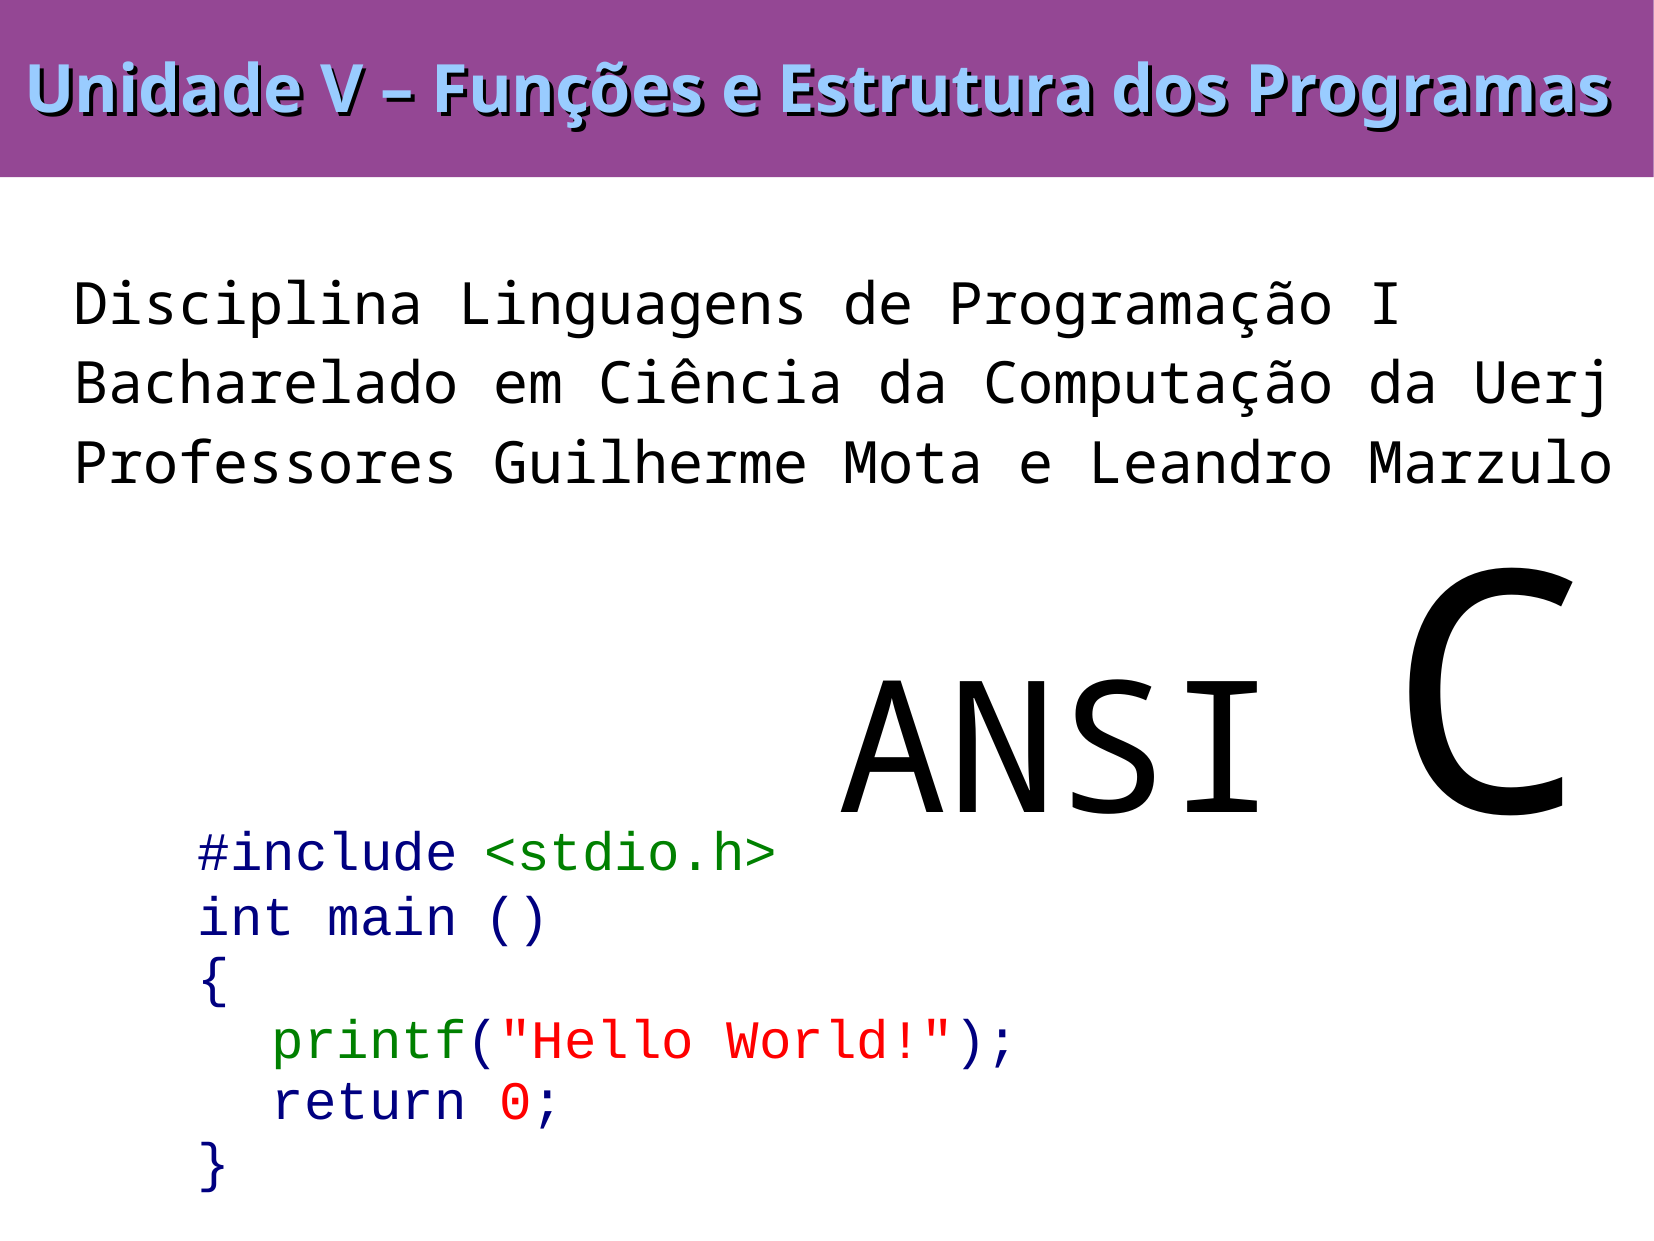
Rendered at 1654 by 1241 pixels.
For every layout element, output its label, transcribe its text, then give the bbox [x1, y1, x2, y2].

text_box Disciplina Linguagens de Programação I Bacharelado em Ciência da Computação da Uerj Professores Guilherme Mota e Leandro Marzulo [59, 255, 1654, 473]
title Unidade V – Funções e Estrutura dos Programas [0, 0, 1654, 176]
text_box #include <stdio.h> int main () { printf("Hello World!"); return 0; } [183, 814, 1188, 1224]
text_box ANSI C [822, 473, 1608, 850]
